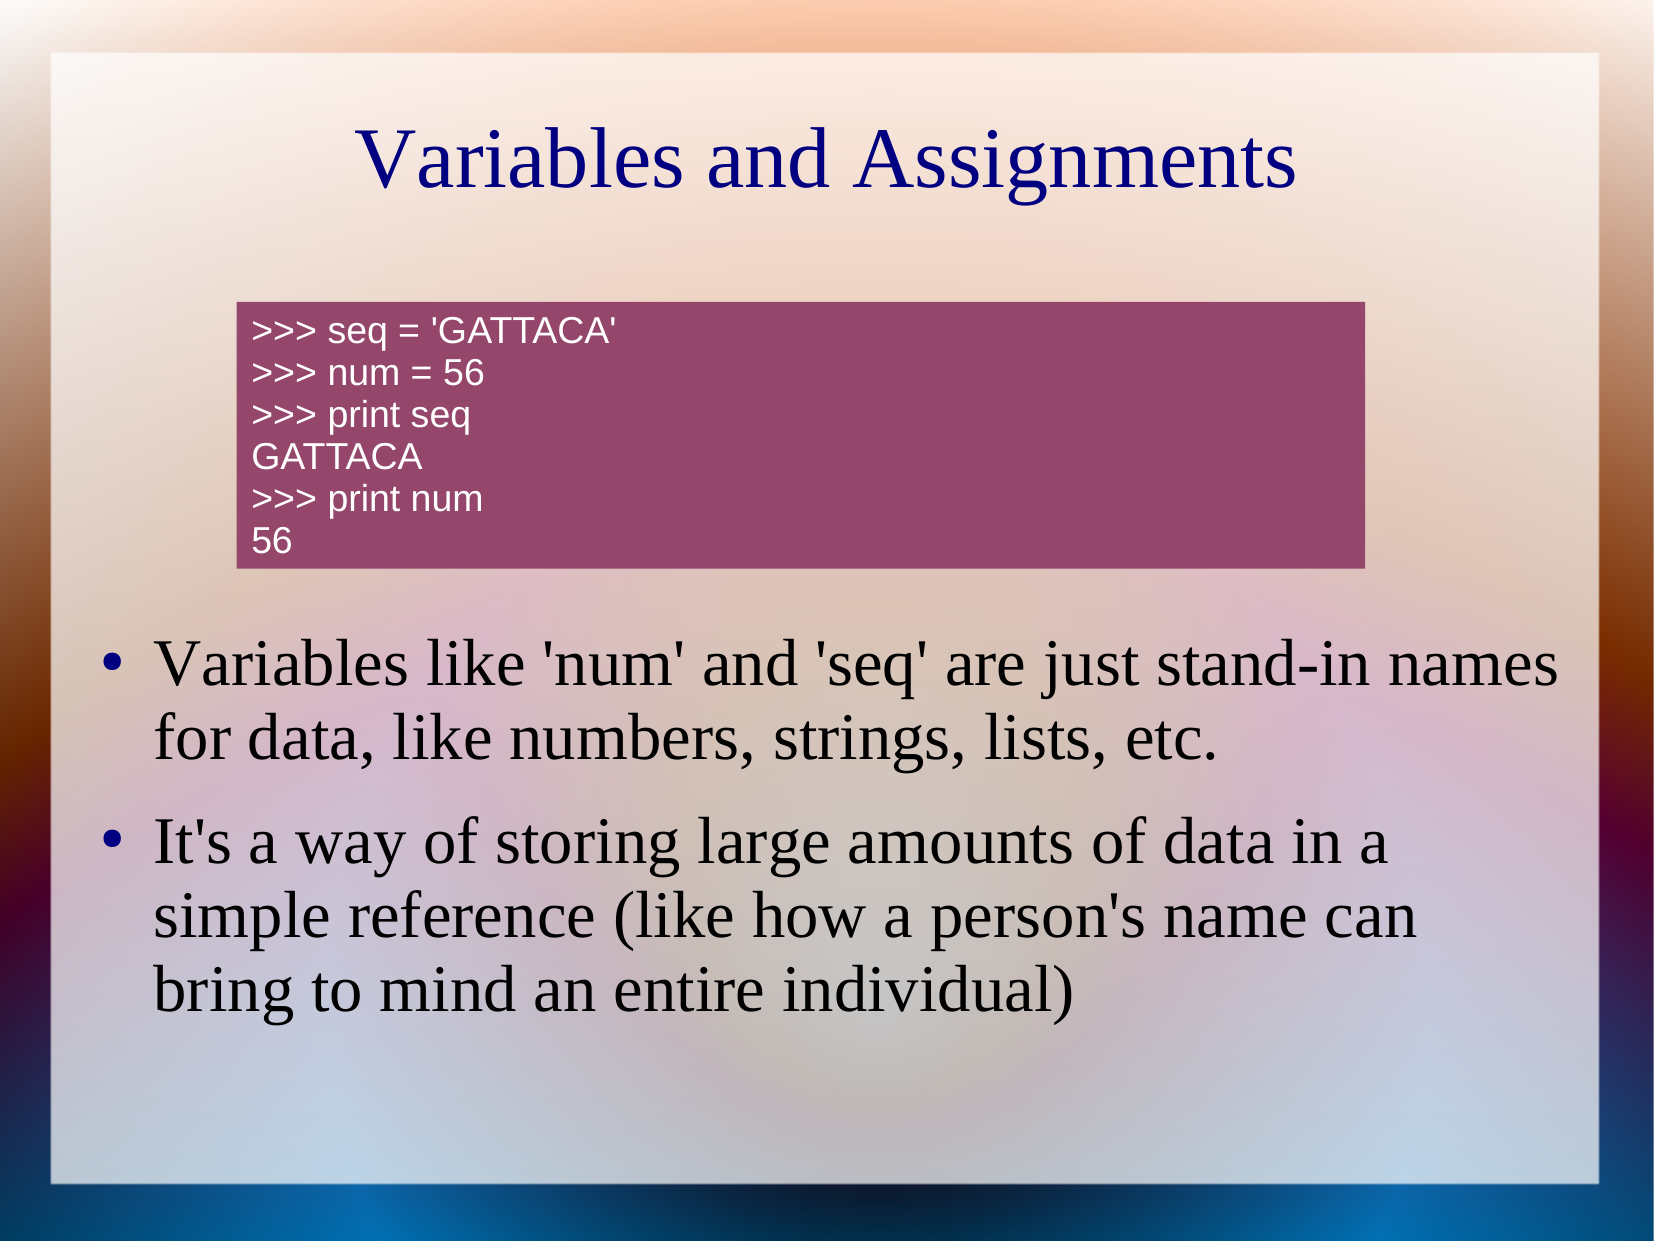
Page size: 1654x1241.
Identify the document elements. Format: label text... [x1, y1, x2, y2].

text_box >>> seq = 'GATTACA' >>> num = 56 >>> print seq GATTACA >>> print num 56 [236, 301, 1366, 569]
list Variables like 'num' and 'seq' are just stand-in names for data, like numbers, strings, lists, etc. It's a way of storing large amounts of data in a simple reference (like how a person's name can bring to mind an entire individual) [82, 626, 1571, 1026]
title Variables and Assignments [82, 55, 1571, 263]
picture [0, 0, 1654, 1241]
